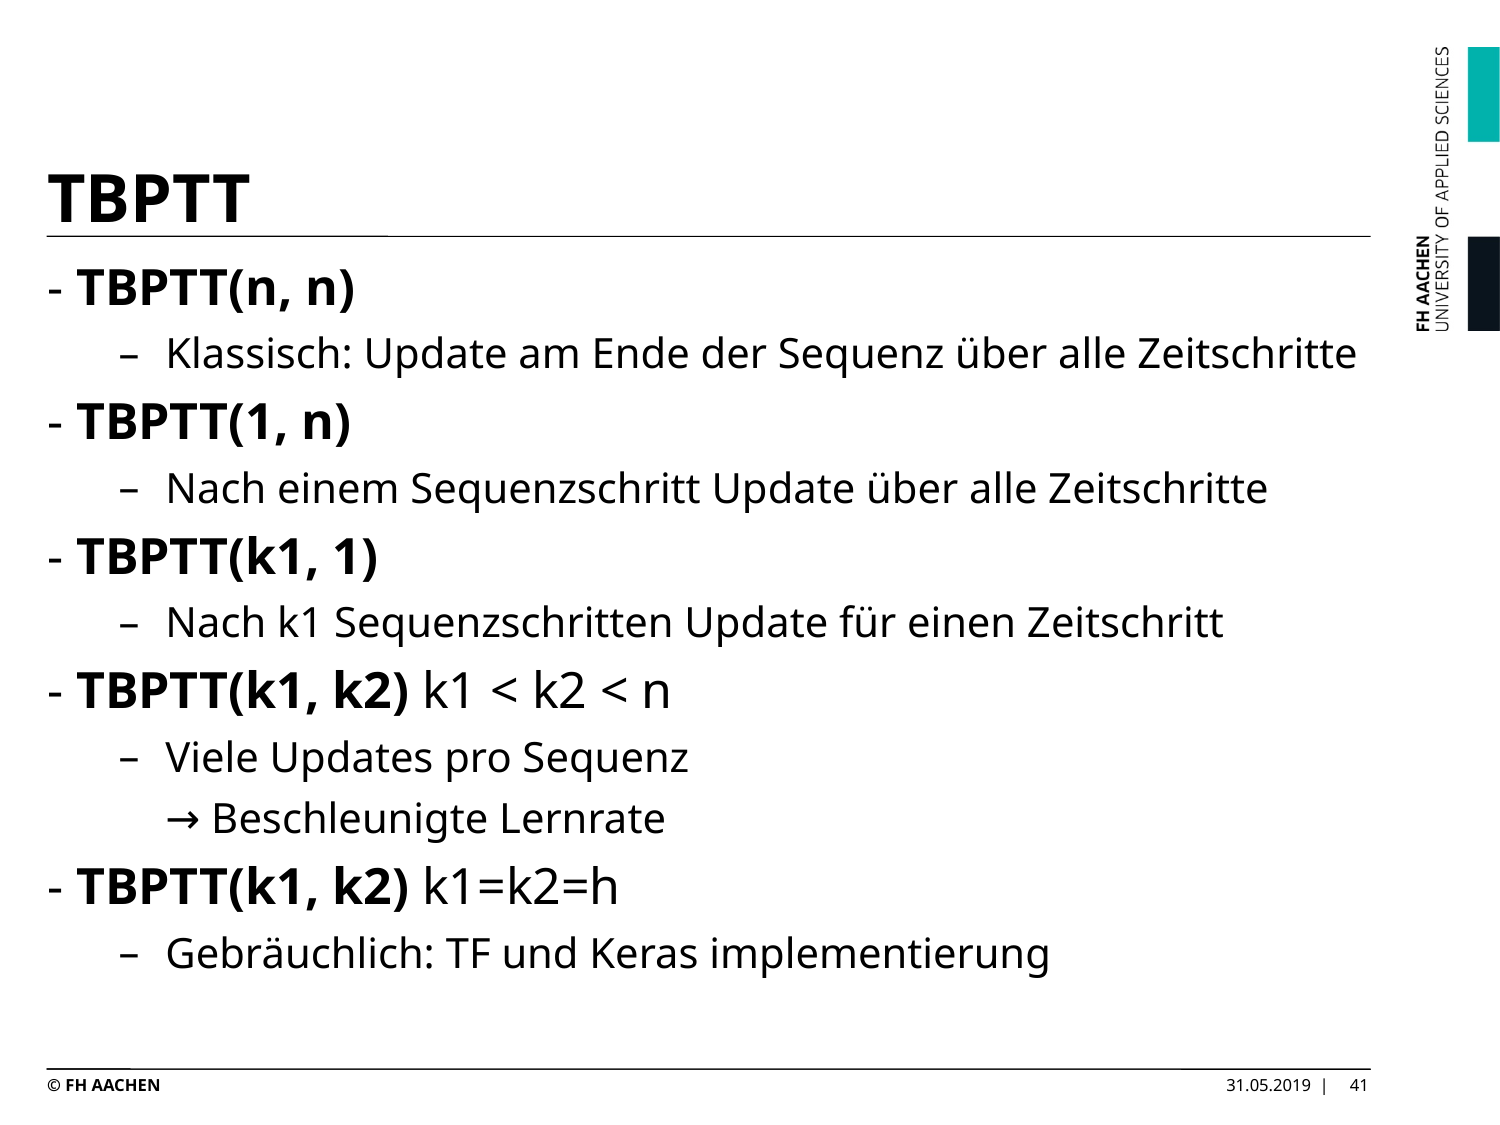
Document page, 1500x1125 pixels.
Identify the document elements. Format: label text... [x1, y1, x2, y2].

picture [1404, 47, 1500, 331]
title TBPTT [47, 153, 1371, 237]
list - TBPTT(n, n) Klassisch: Update am Ende der Sequenz über alle Zeitschritte - TBPTT(1, n) Nach einem Sequenzschritt Update über alle Zeitschritte - TBPTT(k1, 1) Nach k1 Sequenzschritten Update für einen Zeitschritt - TBPTT(k1, k2) k1 < k2 < n Viele Updates pro Sequenz → Beschleunigte Lernrate - TBPTT(k1, k2) k1=k2=h Gebräuchlich: TF und Keras implementierung [47, 255, 1371, 1047]
